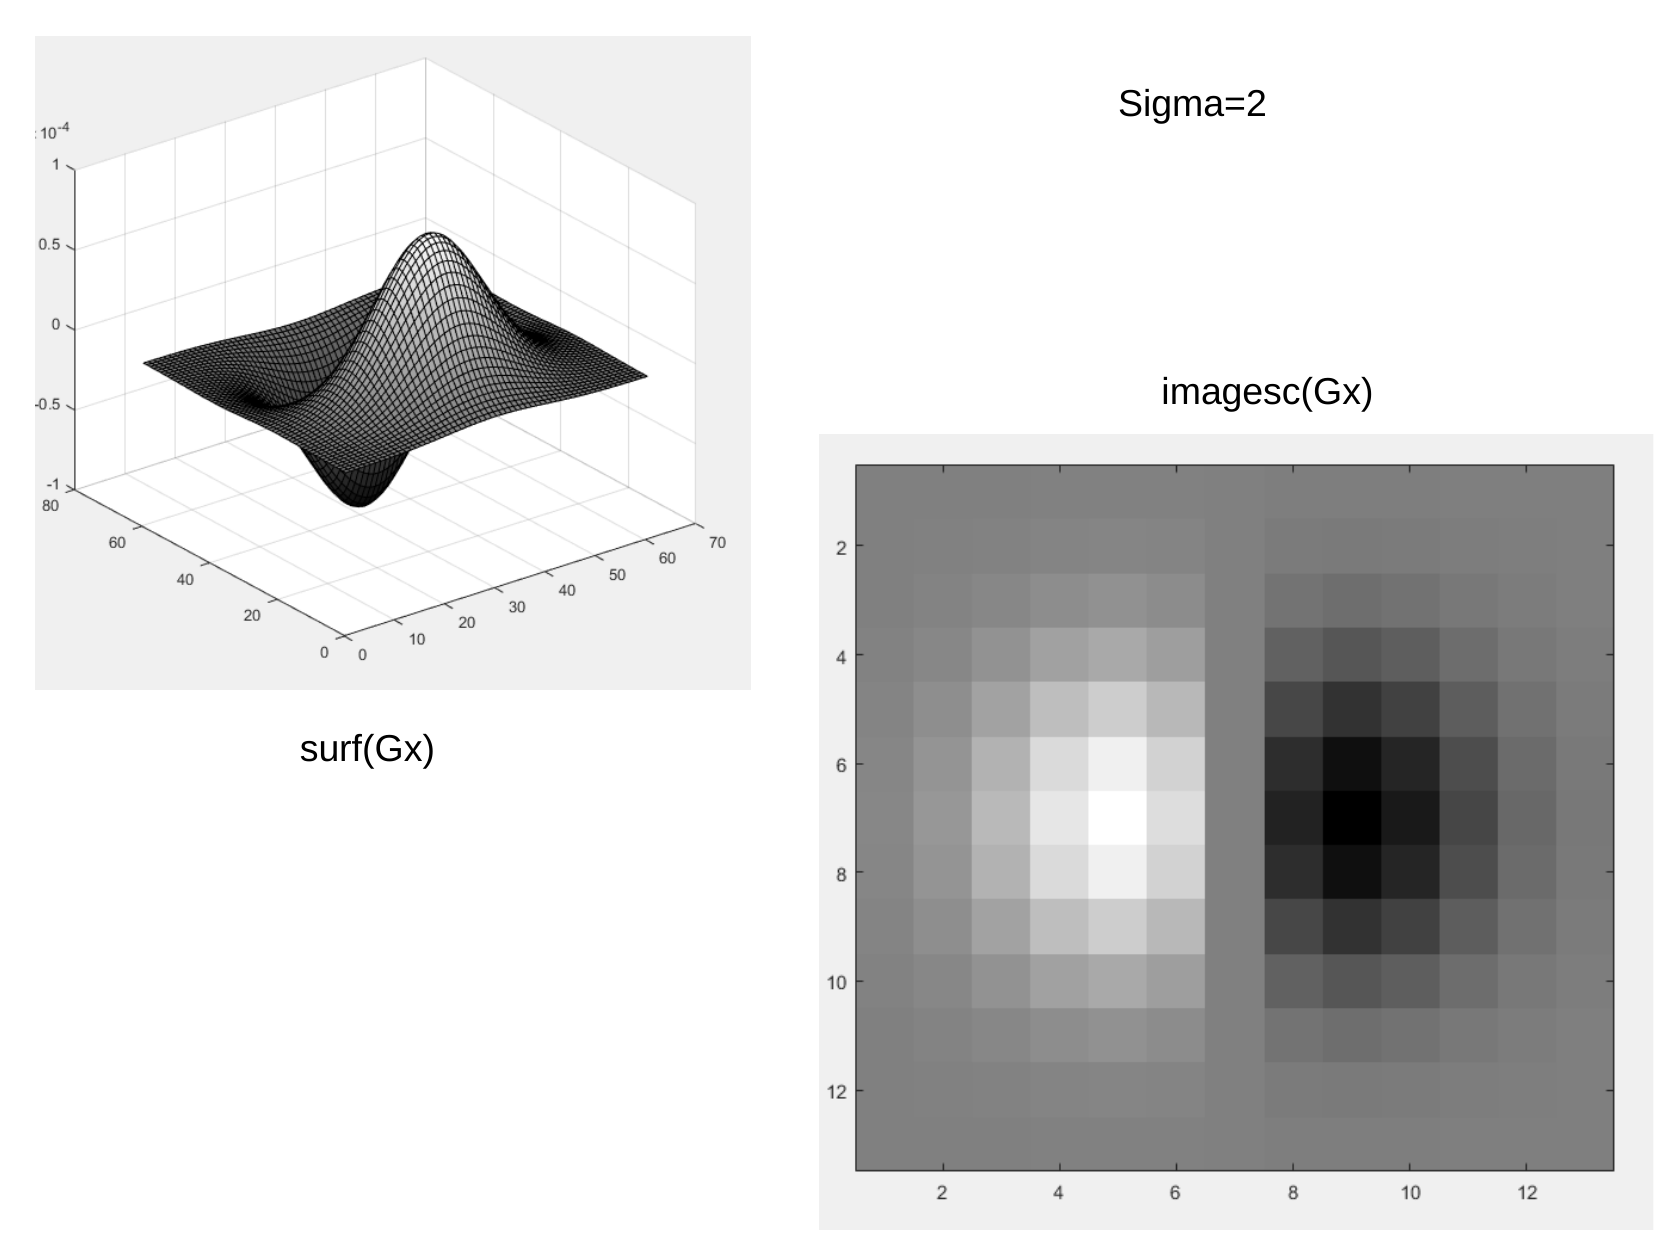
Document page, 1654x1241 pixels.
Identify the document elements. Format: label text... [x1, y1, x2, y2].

picture [35, 36, 751, 691]
text_box surf(Gx) [150, 720, 586, 777]
text_box imagesc(Gx) [1050, 363, 1486, 421]
text_box Sigma=2 [945, 75, 1441, 132]
picture [819, 434, 1654, 1231]
